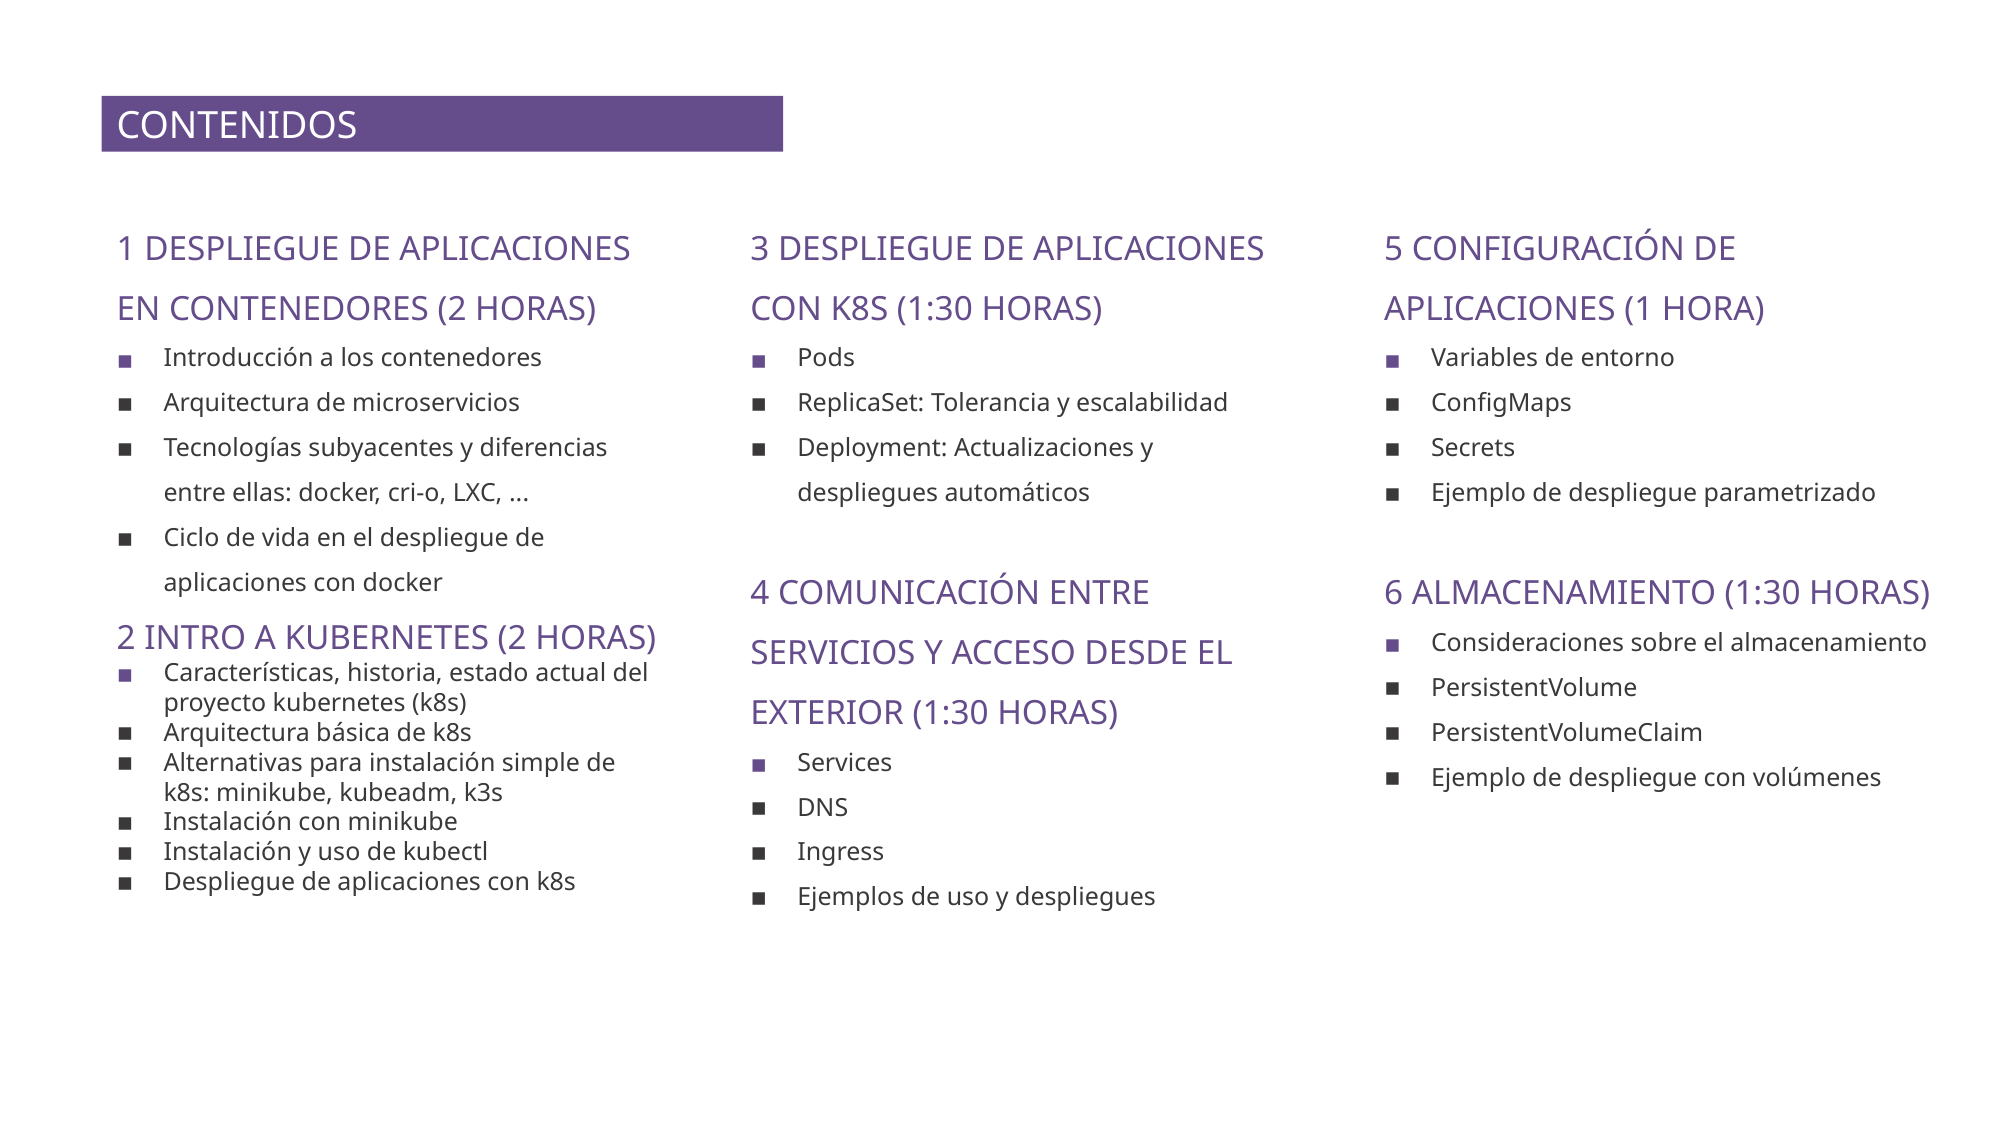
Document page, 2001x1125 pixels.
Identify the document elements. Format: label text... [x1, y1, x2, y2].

text_box 1 DESPLIEGUE DE APLICACIONES EN CONTENEDORES (2 HORAS) Introducción a los contenedores Arquitectura de microservicios Tecnologías subyacentes y diferencias entre ellas: docker, cri-o, LXC, ... Ciclo de vida en el despliegue de aplicaciones con docker 2 INTRO A KUBERNETES (2 HORAS) Características, historia, estado actual del proyecto kubernetes (k8s) Arquitectura básica de k8s Alternativas para instalación simple de k8s: minikube, kubeadm, k3s Instalación con minikube Instalación y uso de kubectl Despliegue de aplicaciones con k8s [101, 199, 683, 655]
text_box CONTENIDOS [101, 95, 784, 152]
text_box 5 CONFIGURACIÓN DE APLICACIONES (1 HORA) Variables de entorno ConfigMaps Secrets Ejemplo de despliegue parametrizado 6 ALMACENAMIENTO (1:30 HORAS) Consideraciones sobre el almacenamiento PersistentVolume PersistentVolumeClaim Ejemplo de despliegue con volúmenes [1369, 199, 1950, 655]
text_box 3 DESPLIEGUE DE APLICACIONES CON K8S (1:30 HORAS) Pods ReplicaSet: Tolerancia y escalabilidad Deployment: Actualizaciones y despliegues automáticos 4 COMUNICACIÓN ENTRE SERVICIOS Y ACCESO DESDE EL EXTERIOR (1:30 HORAS) Services DNS Ingress Ejemplos de uso y despliegues [735, 199, 1317, 655]
